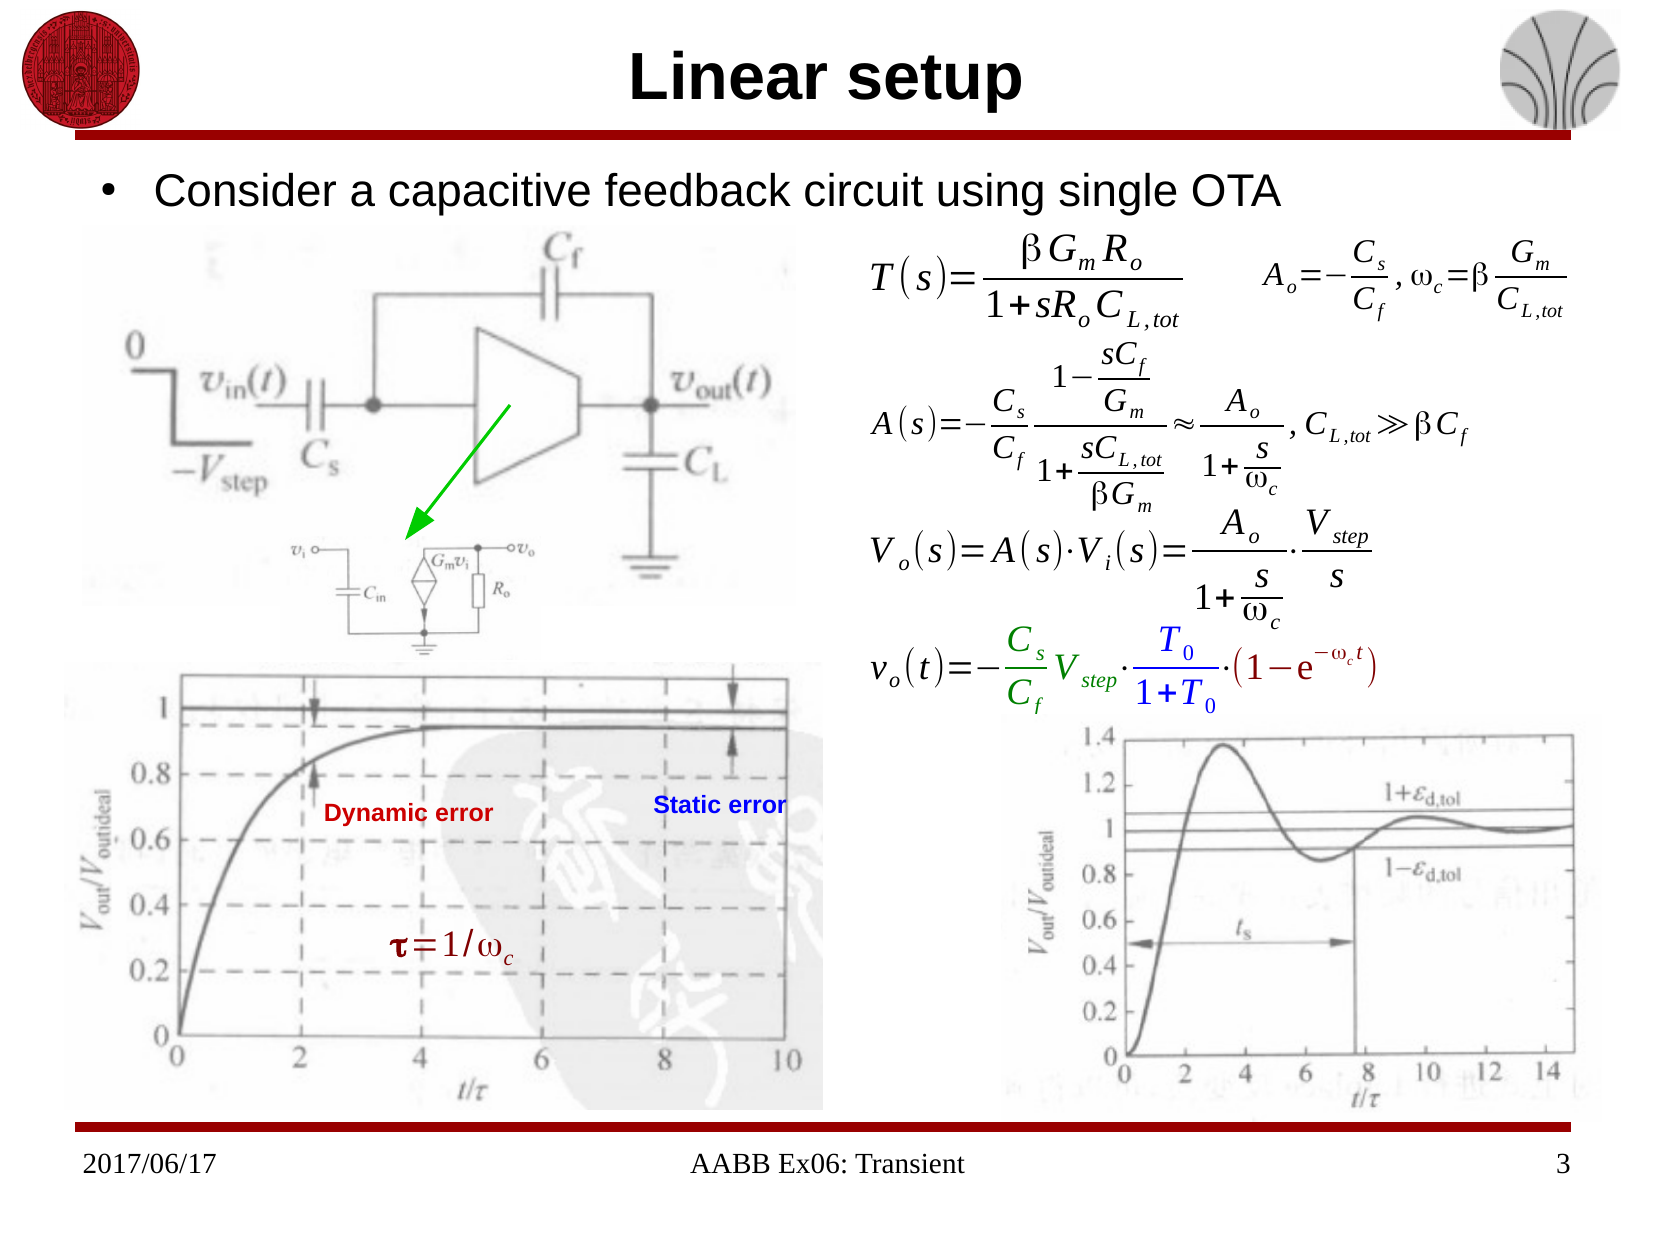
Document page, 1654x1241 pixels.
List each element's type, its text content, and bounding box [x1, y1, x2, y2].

picture [20, 9, 141, 130]
picture [64, 662, 823, 1111]
text_box Dynamic error [309, 791, 580, 835]
list Consider a capacitive feedback circuit using single OTA [82, 165, 1571, 1111]
chart [862, 225, 1190, 333]
chart [1254, 232, 1574, 322]
picture [1001, 714, 1602, 1122]
chart [381, 923, 521, 971]
chart [862, 334, 1476, 719]
picture [82, 225, 796, 661]
title Linear setup [82, 25, 1571, 127]
picture [1500, 9, 1621, 131]
text_box Static error [638, 783, 909, 827]
